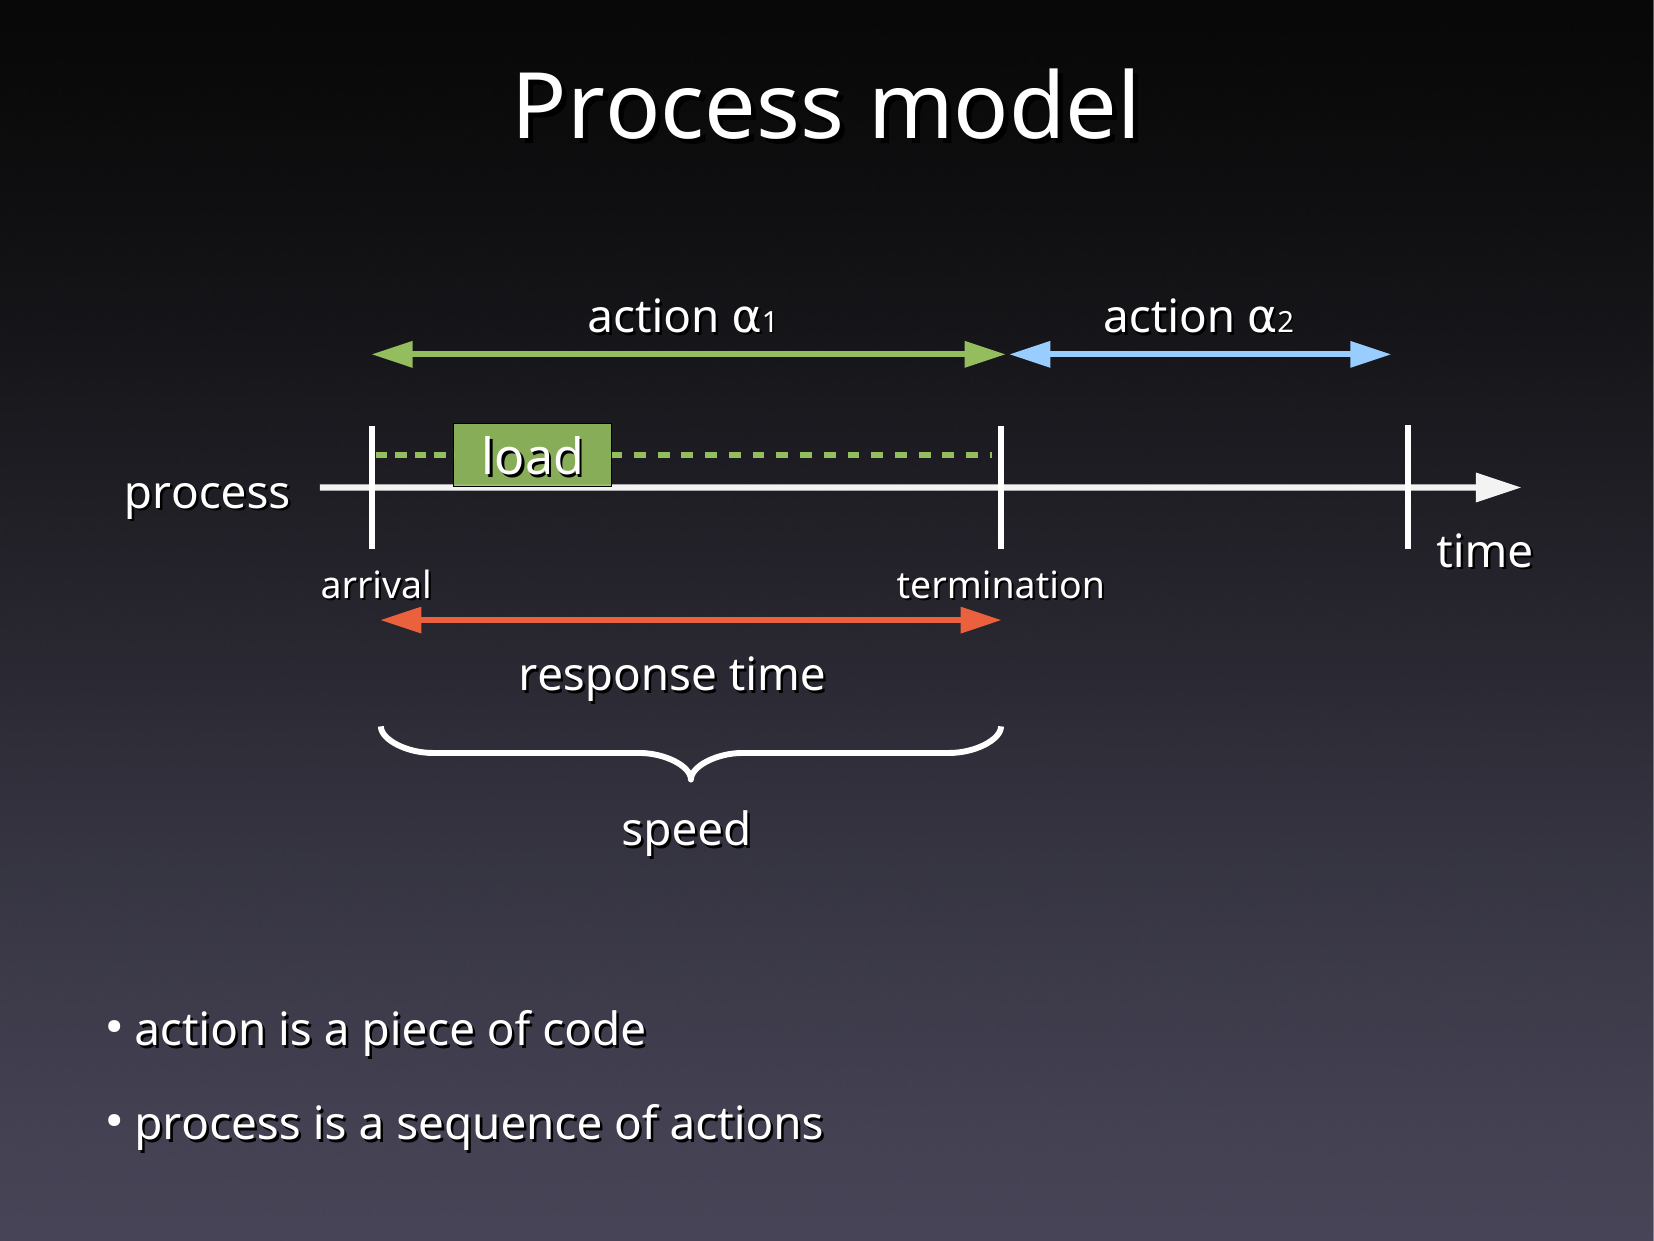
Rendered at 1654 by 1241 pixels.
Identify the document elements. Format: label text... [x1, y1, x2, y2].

text_box action α2 [1103, 283, 1312, 346]
text_box response time [518, 641, 868, 704]
text_box action α1 [587, 283, 807, 346]
picture [0, 0, 1654, 1241]
text_box load [453, 423, 612, 487]
text_box speed [593, 796, 780, 859]
title Process model [120, 0, 1533, 208]
text_box action is a piece of code process is a sequence of actions [106, 965, 904, 1120]
text_box arrival [301, 558, 452, 610]
text_box process [124, 459, 311, 521]
text_box termination [885, 558, 1117, 610]
text_box time [1436, 518, 1549, 580]
